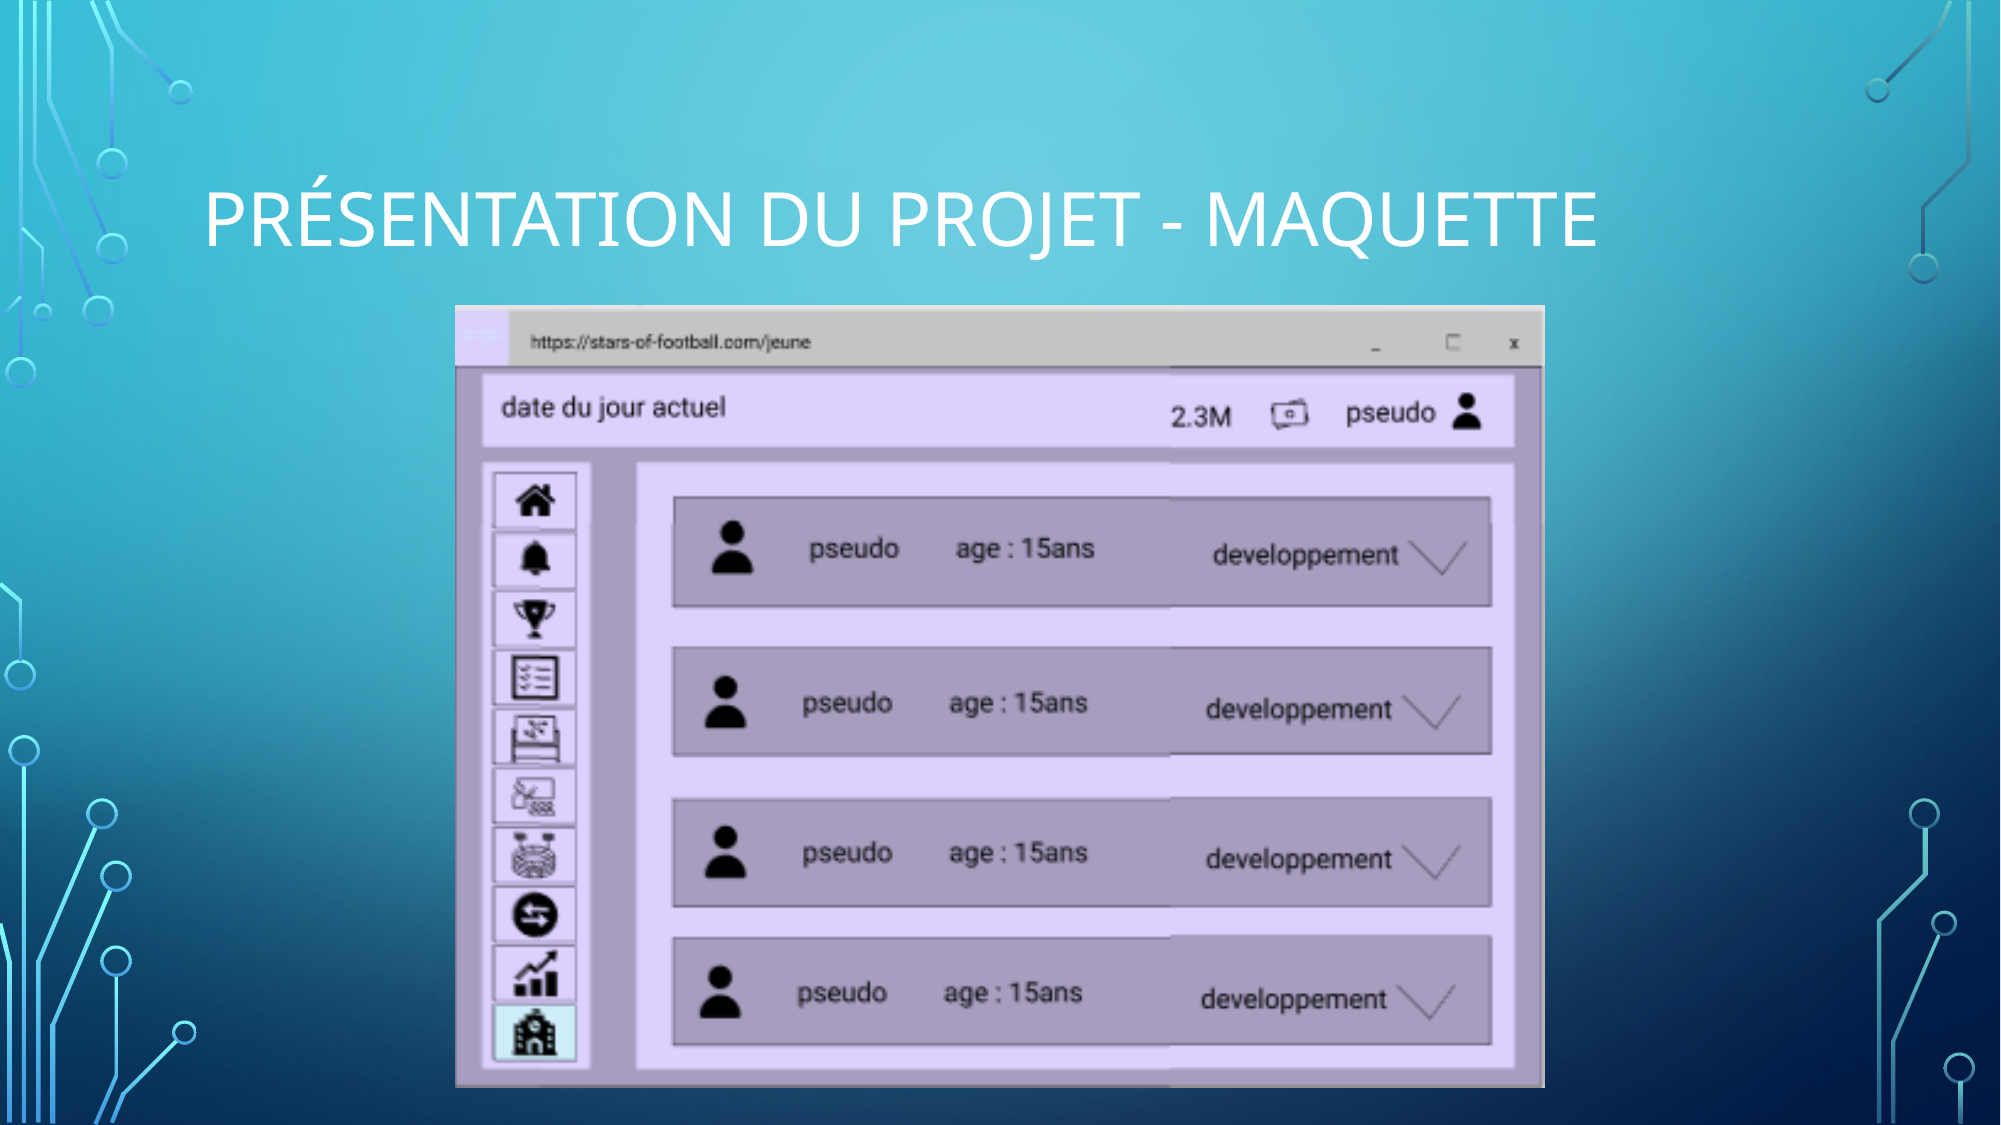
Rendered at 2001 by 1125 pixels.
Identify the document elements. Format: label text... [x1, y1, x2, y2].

title Présentation du projet - maquette [187, 101, 1813, 344]
picture [455, 305, 1545, 1088]
